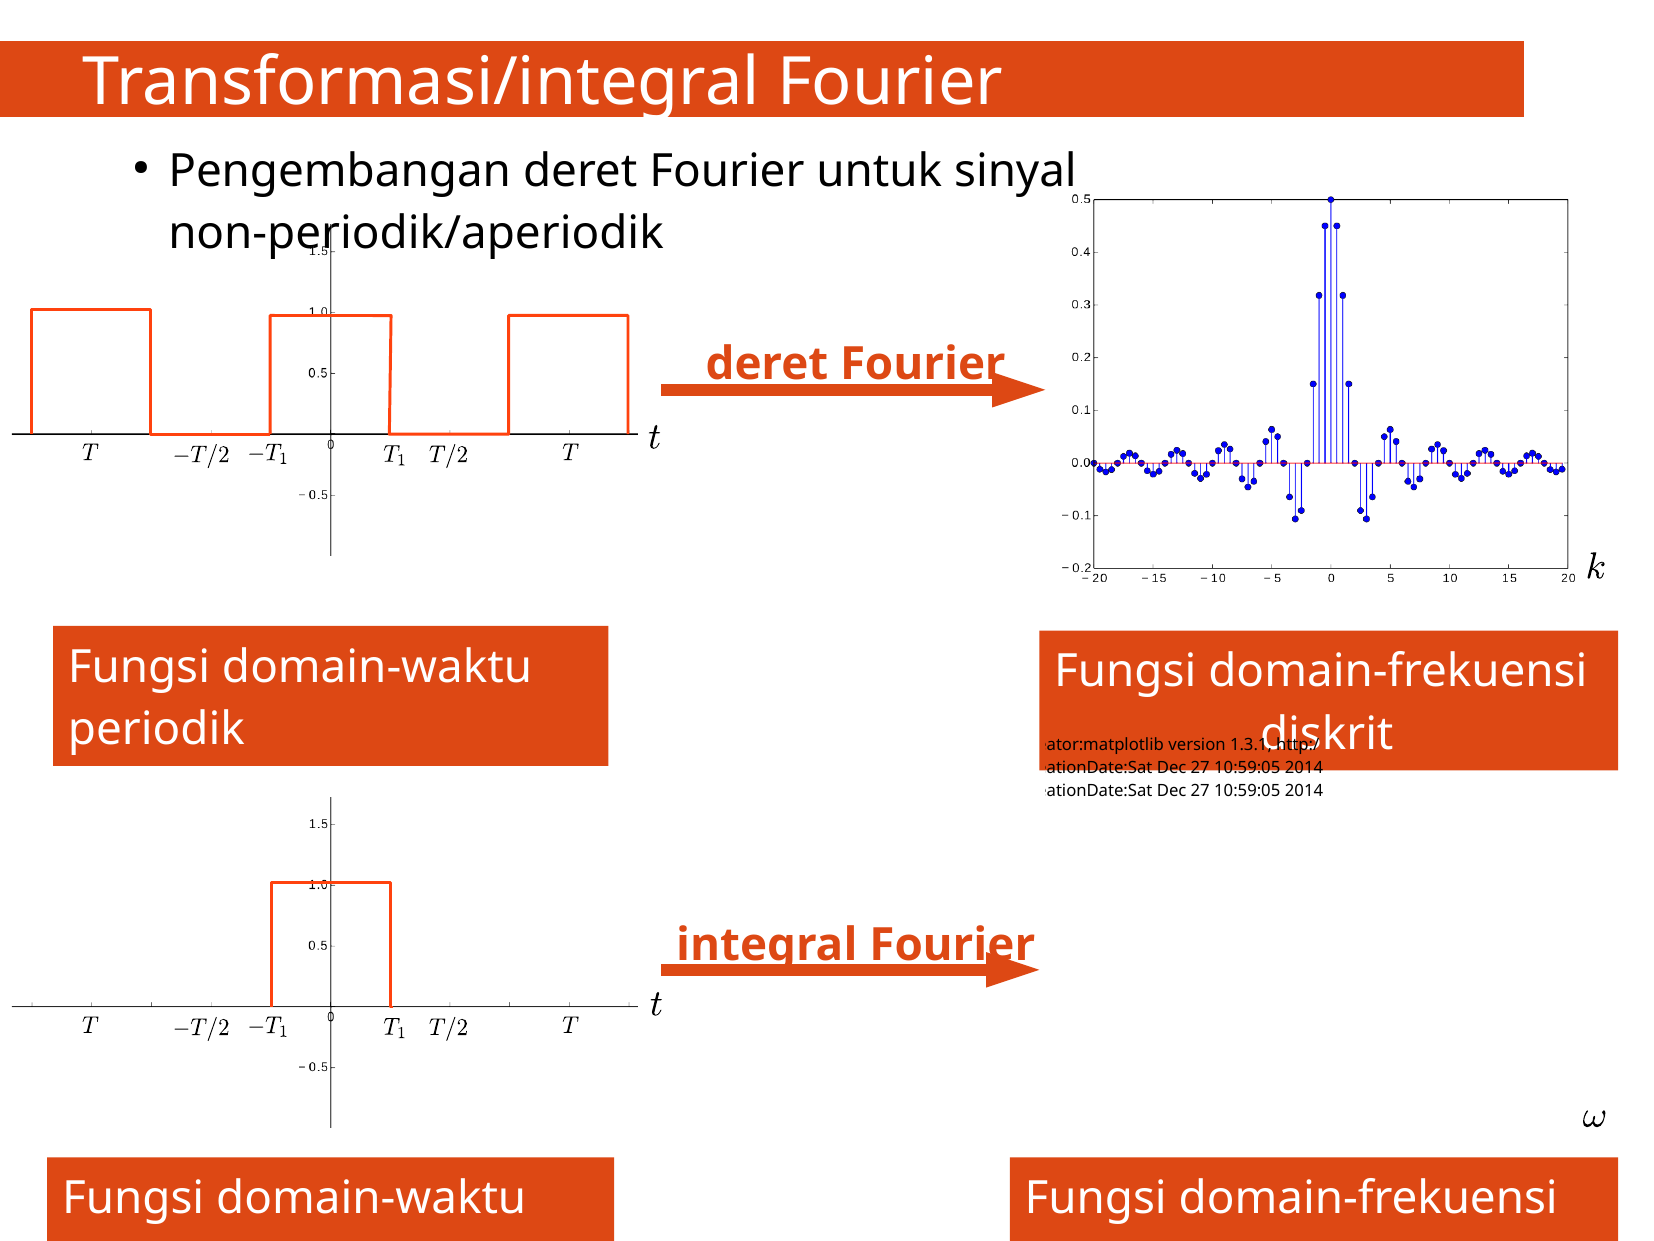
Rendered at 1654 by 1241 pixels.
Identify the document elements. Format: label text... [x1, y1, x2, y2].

picture [11, 224, 638, 556]
text_box integral Fourier [661, 903, 989, 970]
text_box Fungsi domain-waktu periodik [53, 625, 609, 697]
text_box Fungsi domain-frekuensi diskrit [1039, 630, 1619, 697]
text_box [0, 41, 82, 117]
text_box [82, 443, 99, 461]
text_box Transformasi/integral Fourier [82, 41, 1441, 117]
text_box deret Fourier [690, 323, 969, 390]
text_box [428, 1016, 469, 1041]
text_box [172, 1016, 230, 1042]
text_box [1585, 552, 1607, 579]
text_box [1582, 1110, 1608, 1128]
text_box [647, 424, 662, 449]
picture [11, 797, 638, 1128]
picture [1062, 194, 1575, 582]
picture [1045, 731, 1596, 1146]
text_box [82, 1016, 99, 1033]
text_box [562, 443, 580, 461]
text_box Pengembangan deret Fourier untuk sinyal non-periodik/aperiodik [118, 129, 1512, 197]
text_box [1441, 41, 1524, 117]
text_box Fungsi domain-waktu aperiodik [47, 1157, 615, 1224]
text_box Fungsi domain-frekuensi kontinu [1009, 1157, 1619, 1224]
text_box [172, 444, 230, 469]
text_box [428, 443, 469, 469]
text_box [562, 1016, 580, 1033]
text_box [649, 991, 664, 1016]
